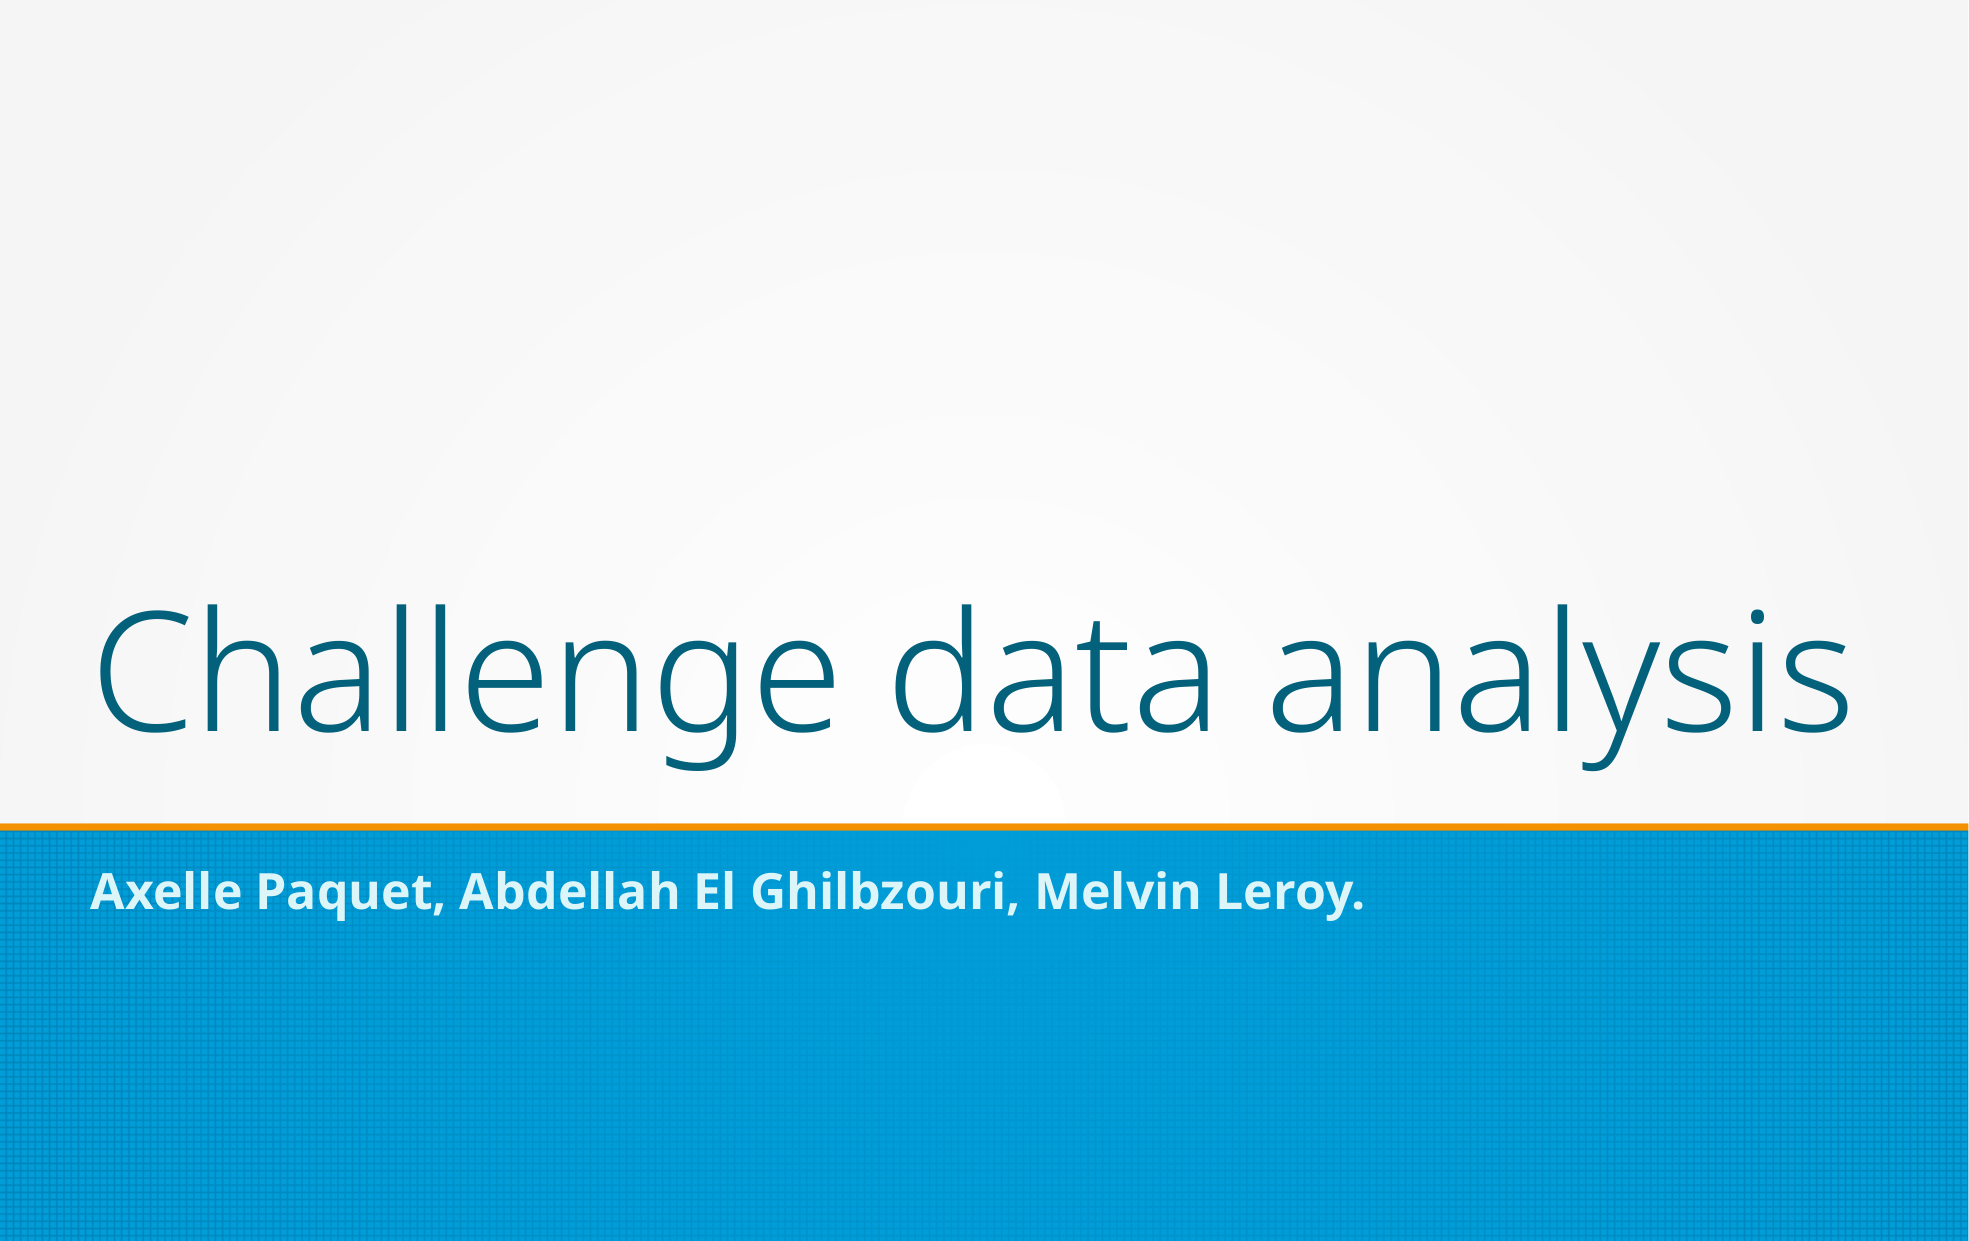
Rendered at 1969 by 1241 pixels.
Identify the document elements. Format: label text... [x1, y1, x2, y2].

subtitle Axelle Paquet, Abdellah El Ghilbzouri, Melvin Leroy. [90, 855, 1861, 1111]
picture [0, 0, 1969, 830]
title Challenge data analysis [90, 49, 1862, 781]
